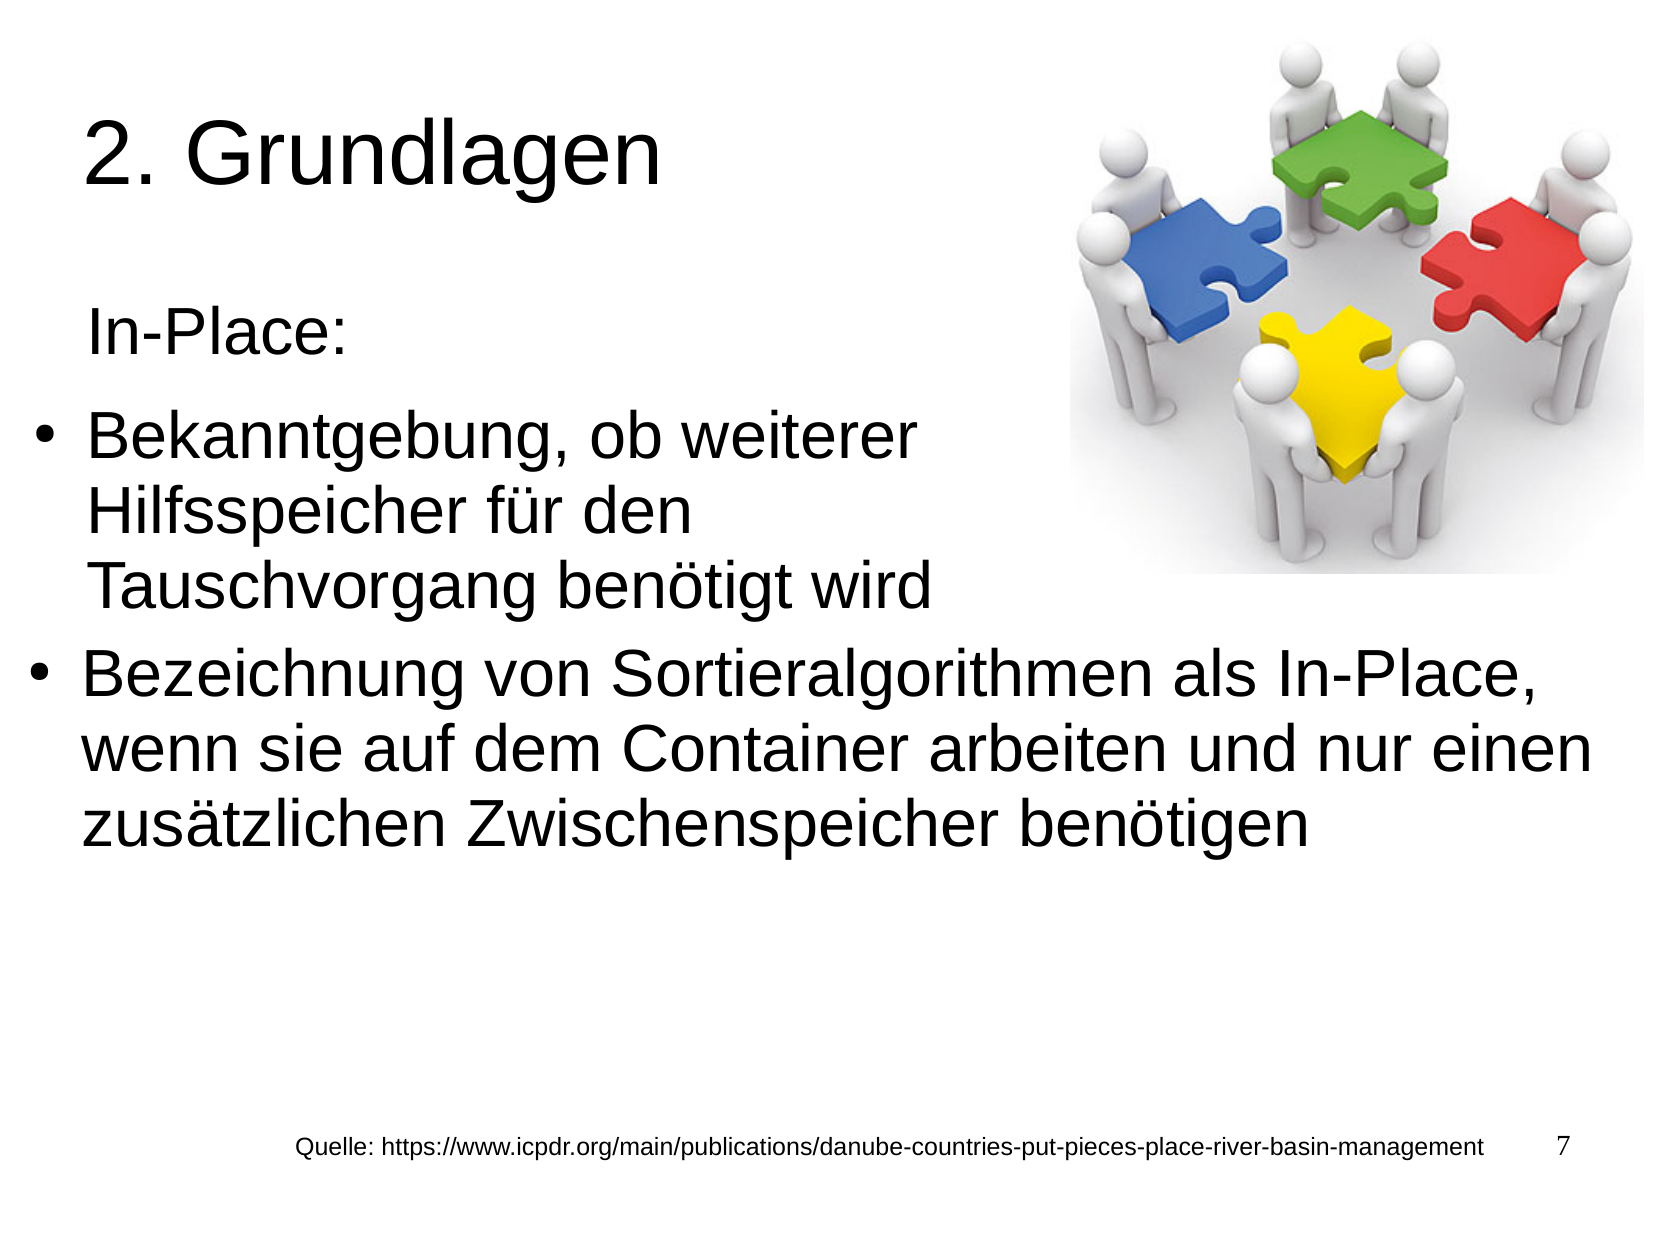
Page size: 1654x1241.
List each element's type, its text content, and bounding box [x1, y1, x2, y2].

title 2. Grundlagen [82, 49, 1070, 257]
list In-Place: Bekanntgebung, ob weiterer Hilfsspeicher für den Tauschvorgang benötigt wird [15, 294, 1067, 628]
text_box Bezeichnung von Sortieralgorithmen als In-Place, wenn sie auf dem Container arbeiten und nur einen zusätzlichen Zwischenspeicher benötigen [12, 628, 1634, 1018]
picture [1070, 34, 1644, 575]
text_box Quelle: https://www.icpdr.org/main/publications/danube-countries-put-pieces-place-river-basin-management [280, 1125, 1501, 1168]
